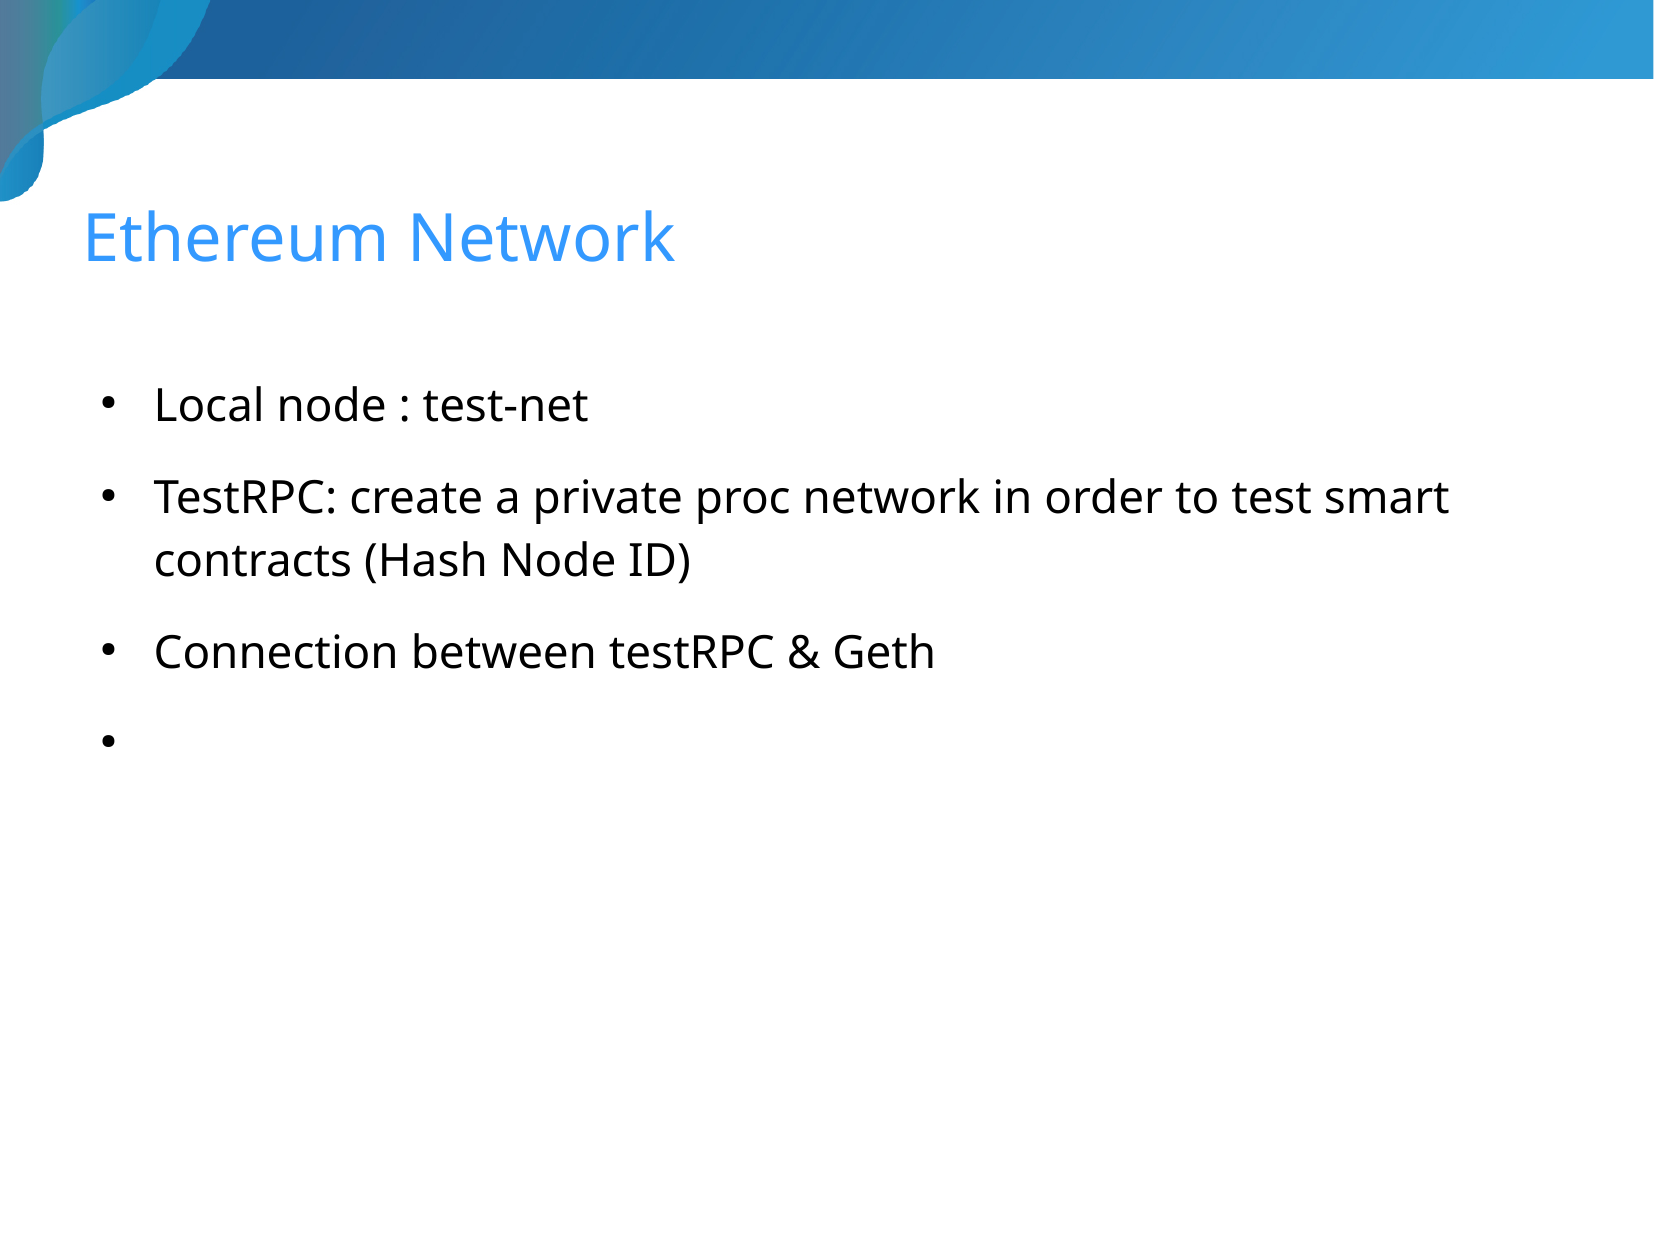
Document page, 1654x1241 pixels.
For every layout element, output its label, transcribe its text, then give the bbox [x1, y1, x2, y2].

list Local node : test-net TestRPC: create a private proc network in order to test smart contracts (Hash Node ID) Connection between testRPC & Geth [82, 372, 1571, 968]
title Ethereum Network [82, 139, 1571, 332]
picture [0, 0, 1654, 1241]
